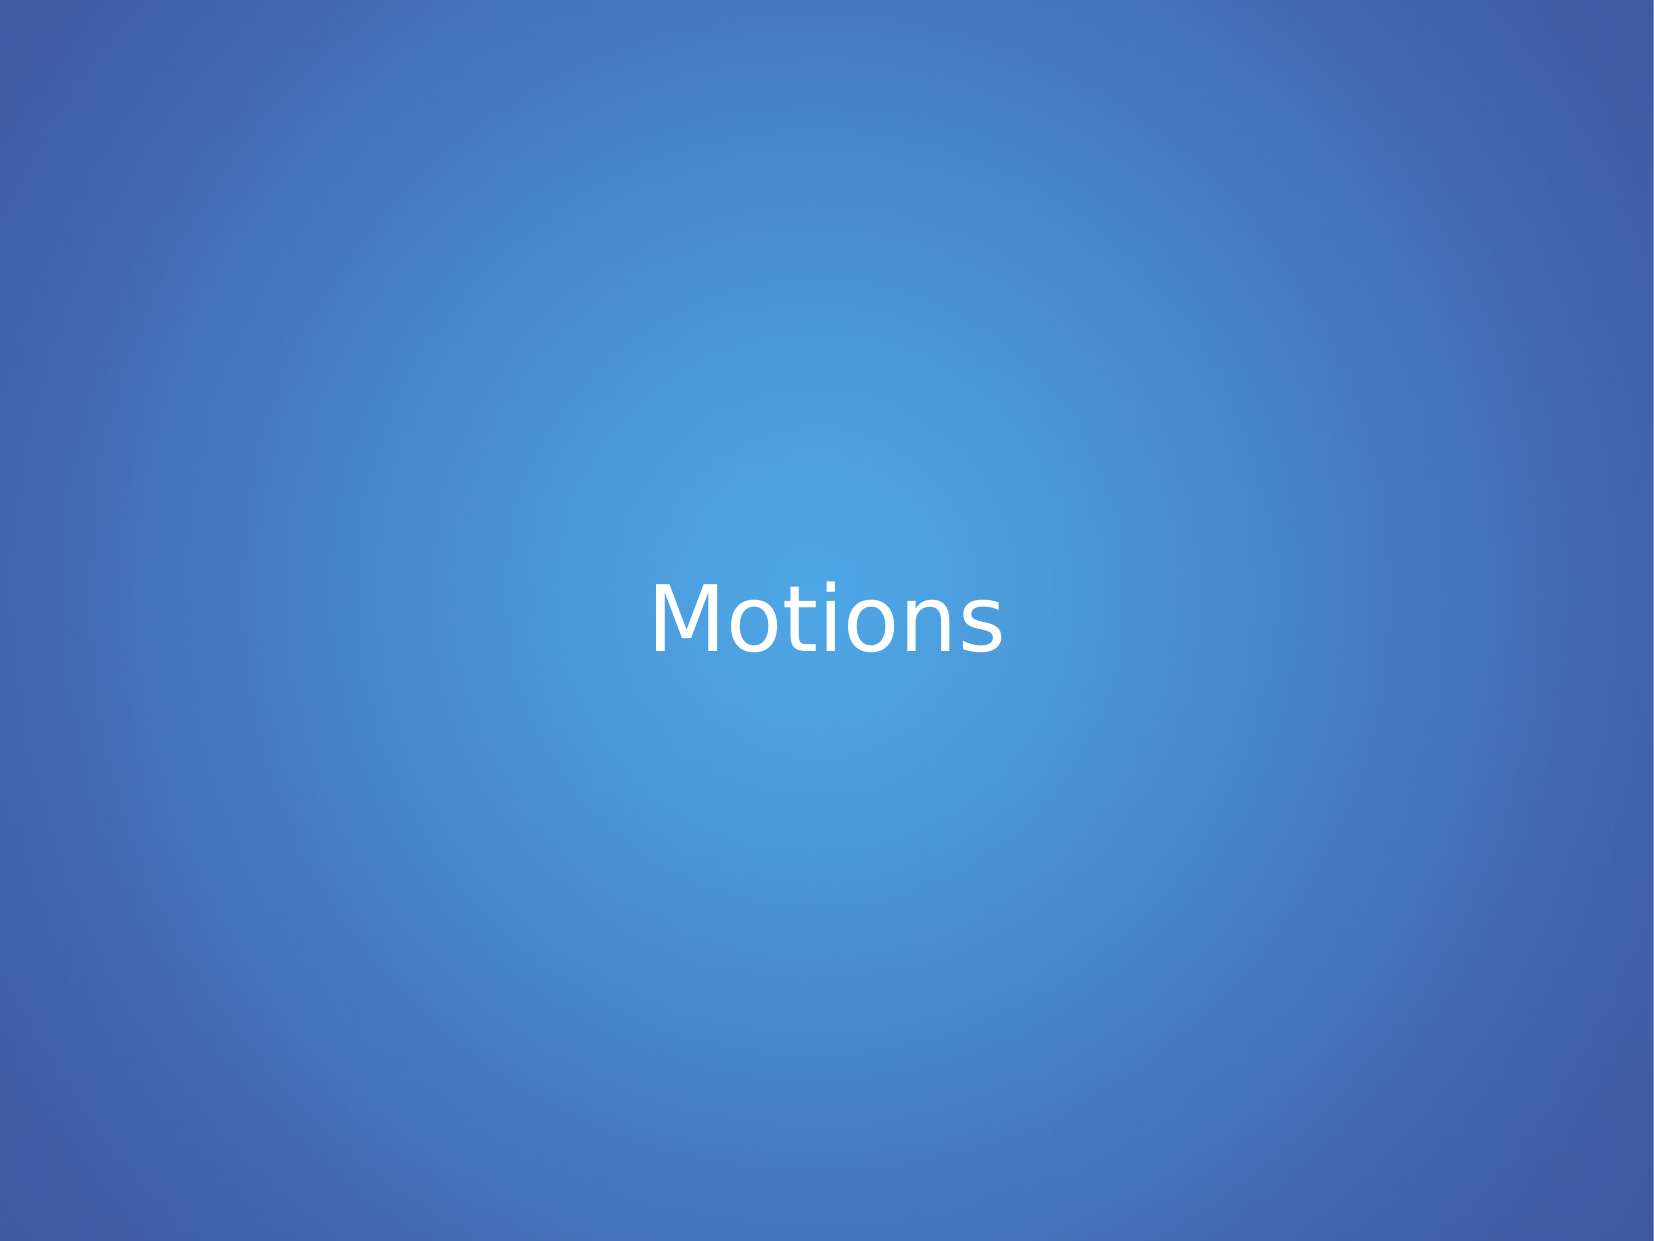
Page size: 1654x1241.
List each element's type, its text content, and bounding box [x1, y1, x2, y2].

picture [0, 0, 1654, 1241]
title Motions [82, 544, 1571, 696]
